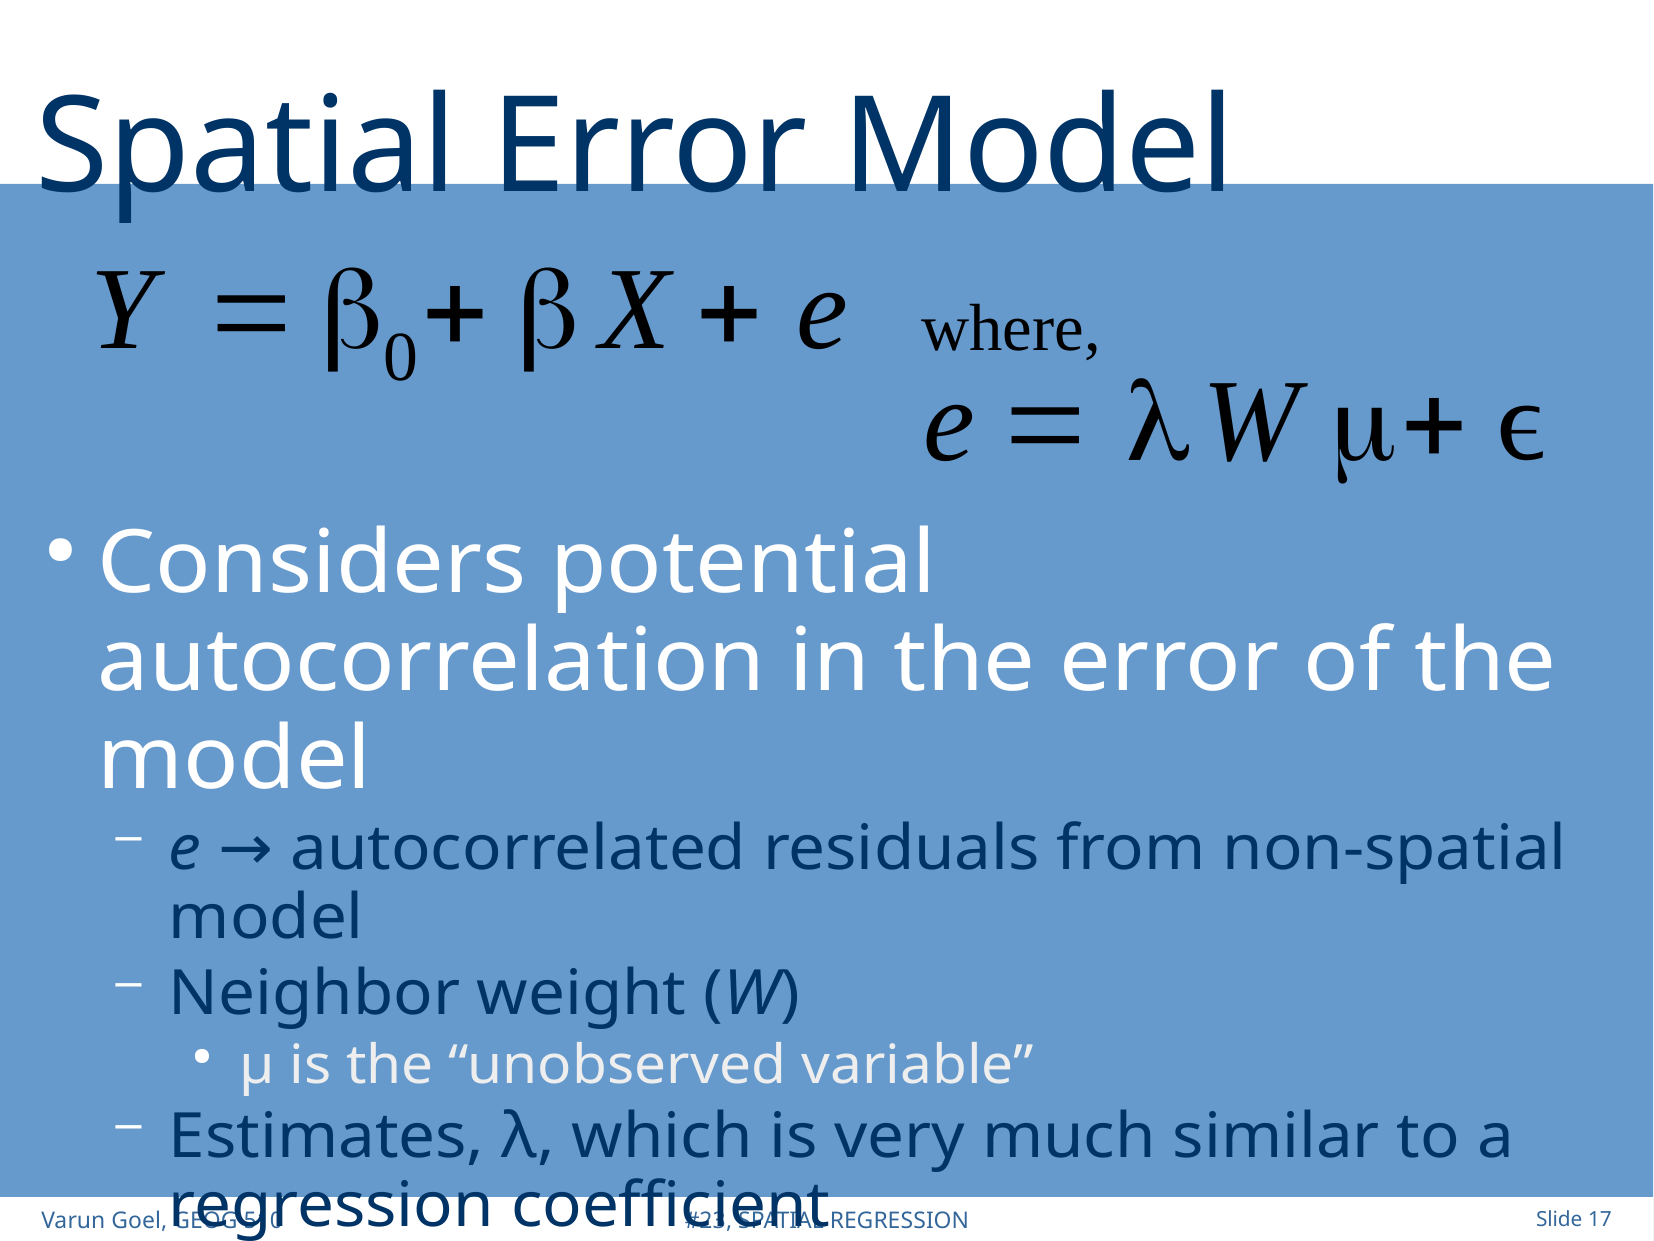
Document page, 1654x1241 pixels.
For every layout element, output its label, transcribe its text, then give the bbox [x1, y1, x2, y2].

title Spatial Error Model [35, 35, 1573, 237]
text_box where, [906, 283, 1252, 373]
chart [891, 357, 1580, 493]
list Considers potential autocorrelation in the error of the model e → autocorrelated residuals from non-spatial model Neighbor weight (W) μ is the “unobserved variable” Estimates, λ, which is very much similar to a regression coefficient [26, 237, 1601, 1156]
chart [65, 245, 877, 393]
